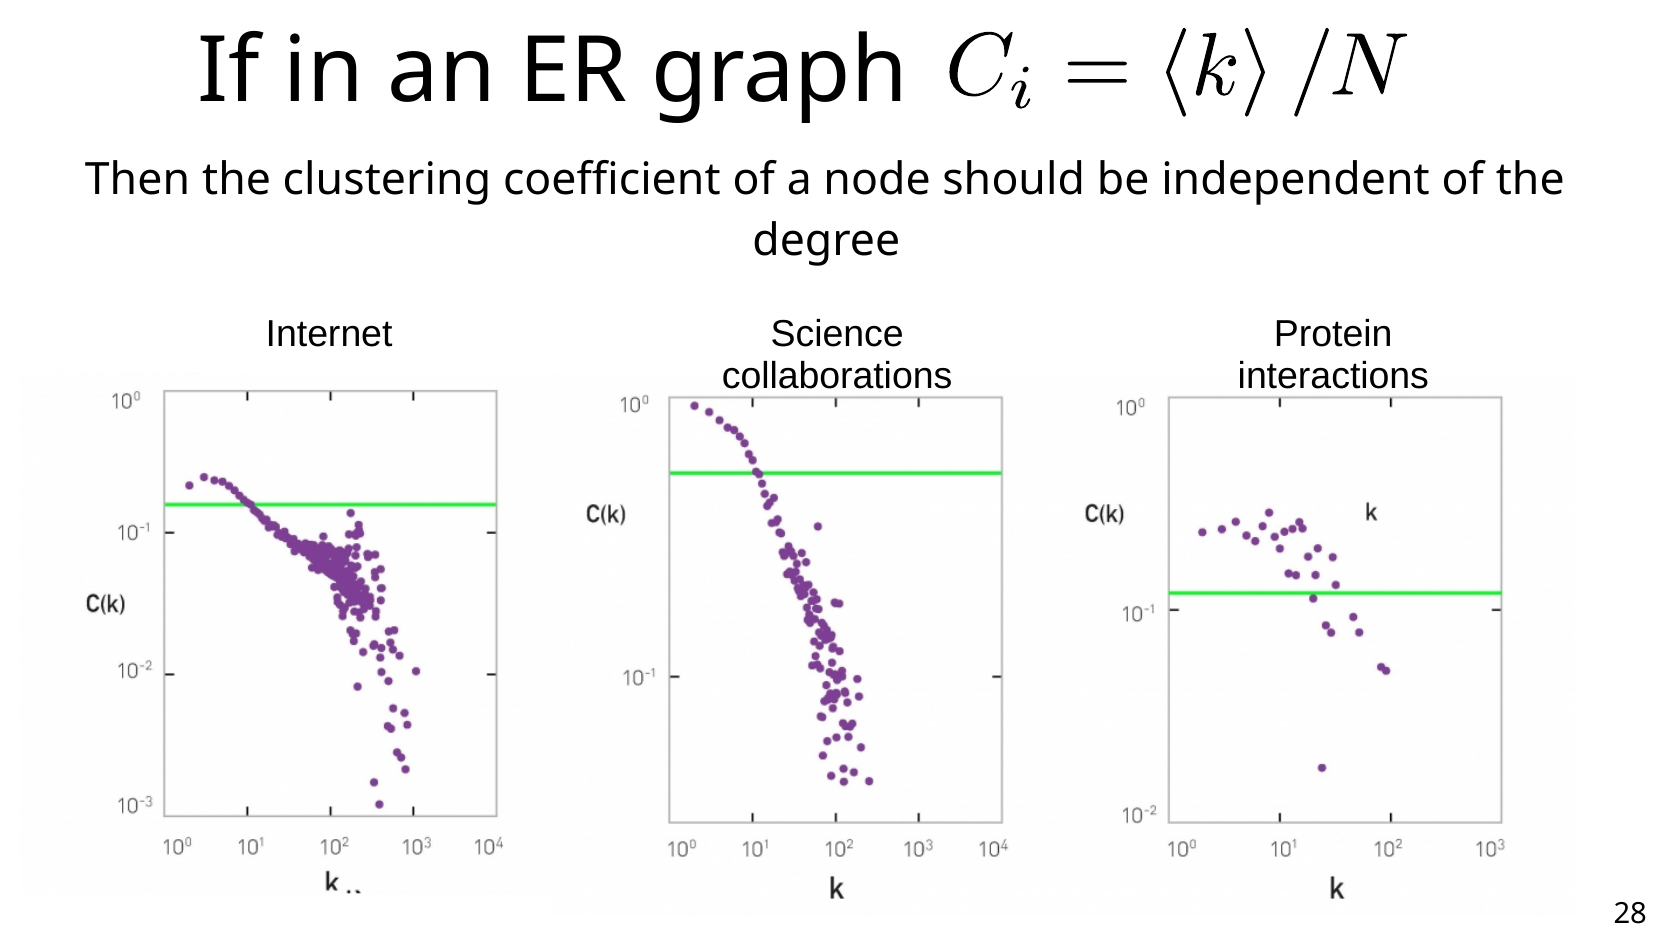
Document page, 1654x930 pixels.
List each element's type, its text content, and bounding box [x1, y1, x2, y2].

title If in an ER graph [82, 6, 1571, 125]
picture [20, 372, 1576, 915]
text_box Protein interactions [1169, 304, 1498, 404]
text_box Internet [165, 304, 494, 362]
list Then the clustering coefficient of a node should be independent of the degree [82, 146, 1571, 269]
text_box [945, 27, 1411, 117]
text_box Science collaborations [672, 304, 1002, 404]
